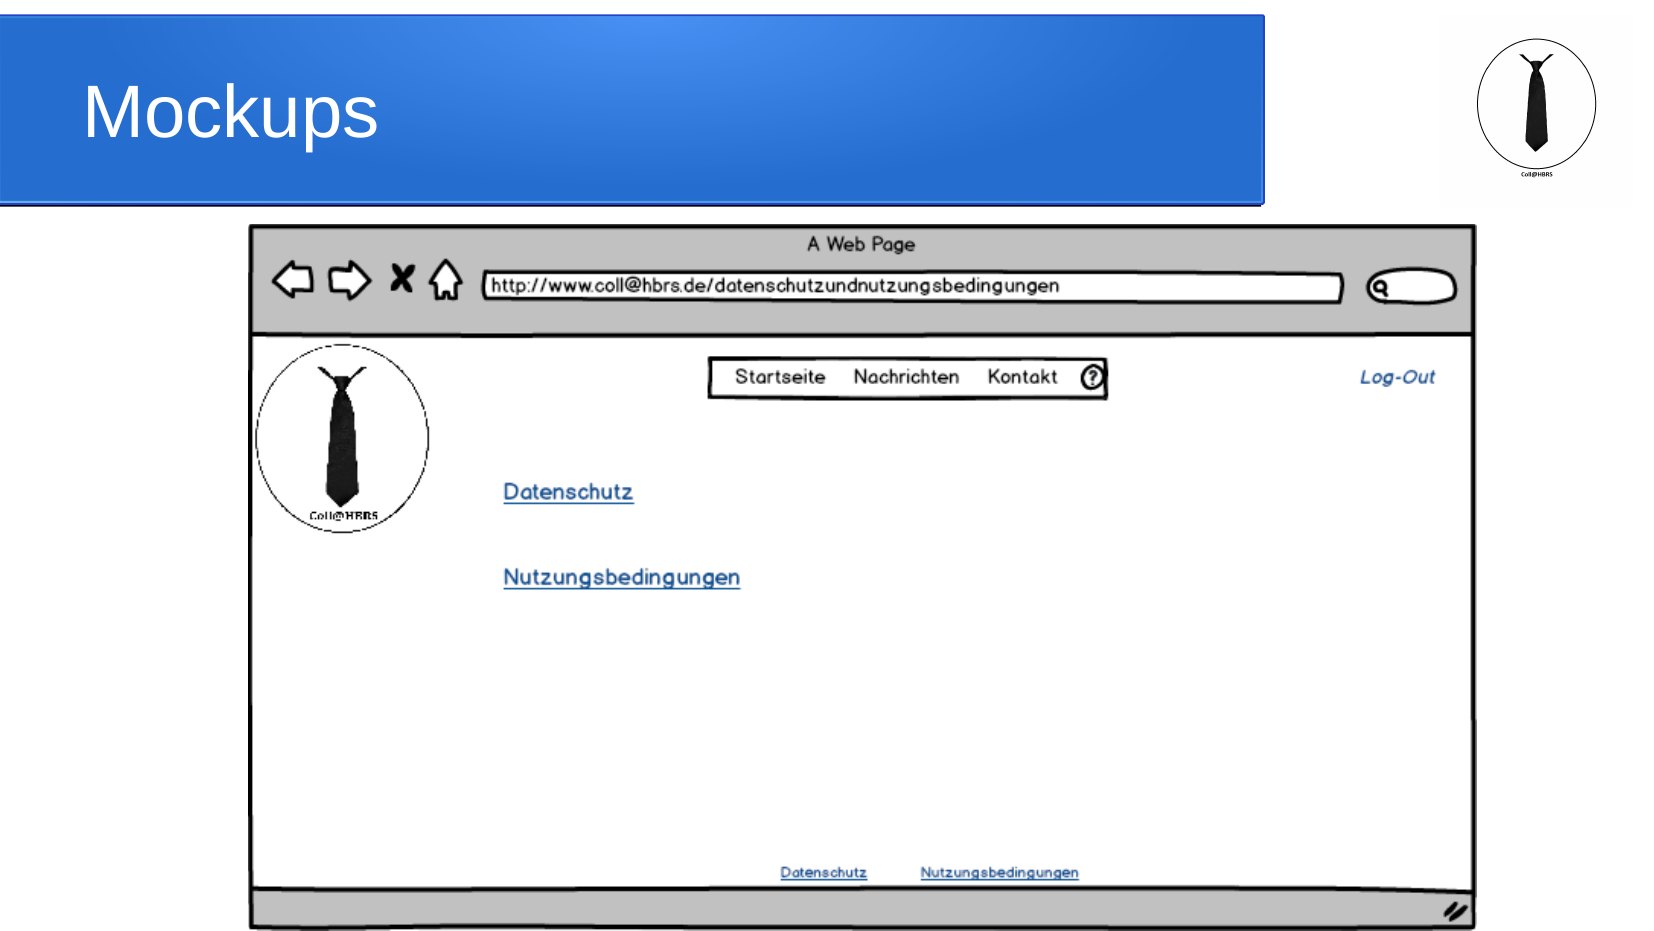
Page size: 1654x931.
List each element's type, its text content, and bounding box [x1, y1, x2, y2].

title Mockups [82, 35, 1235, 189]
picture [1439, 14, 1633, 207]
picture [248, 224, 1477, 931]
